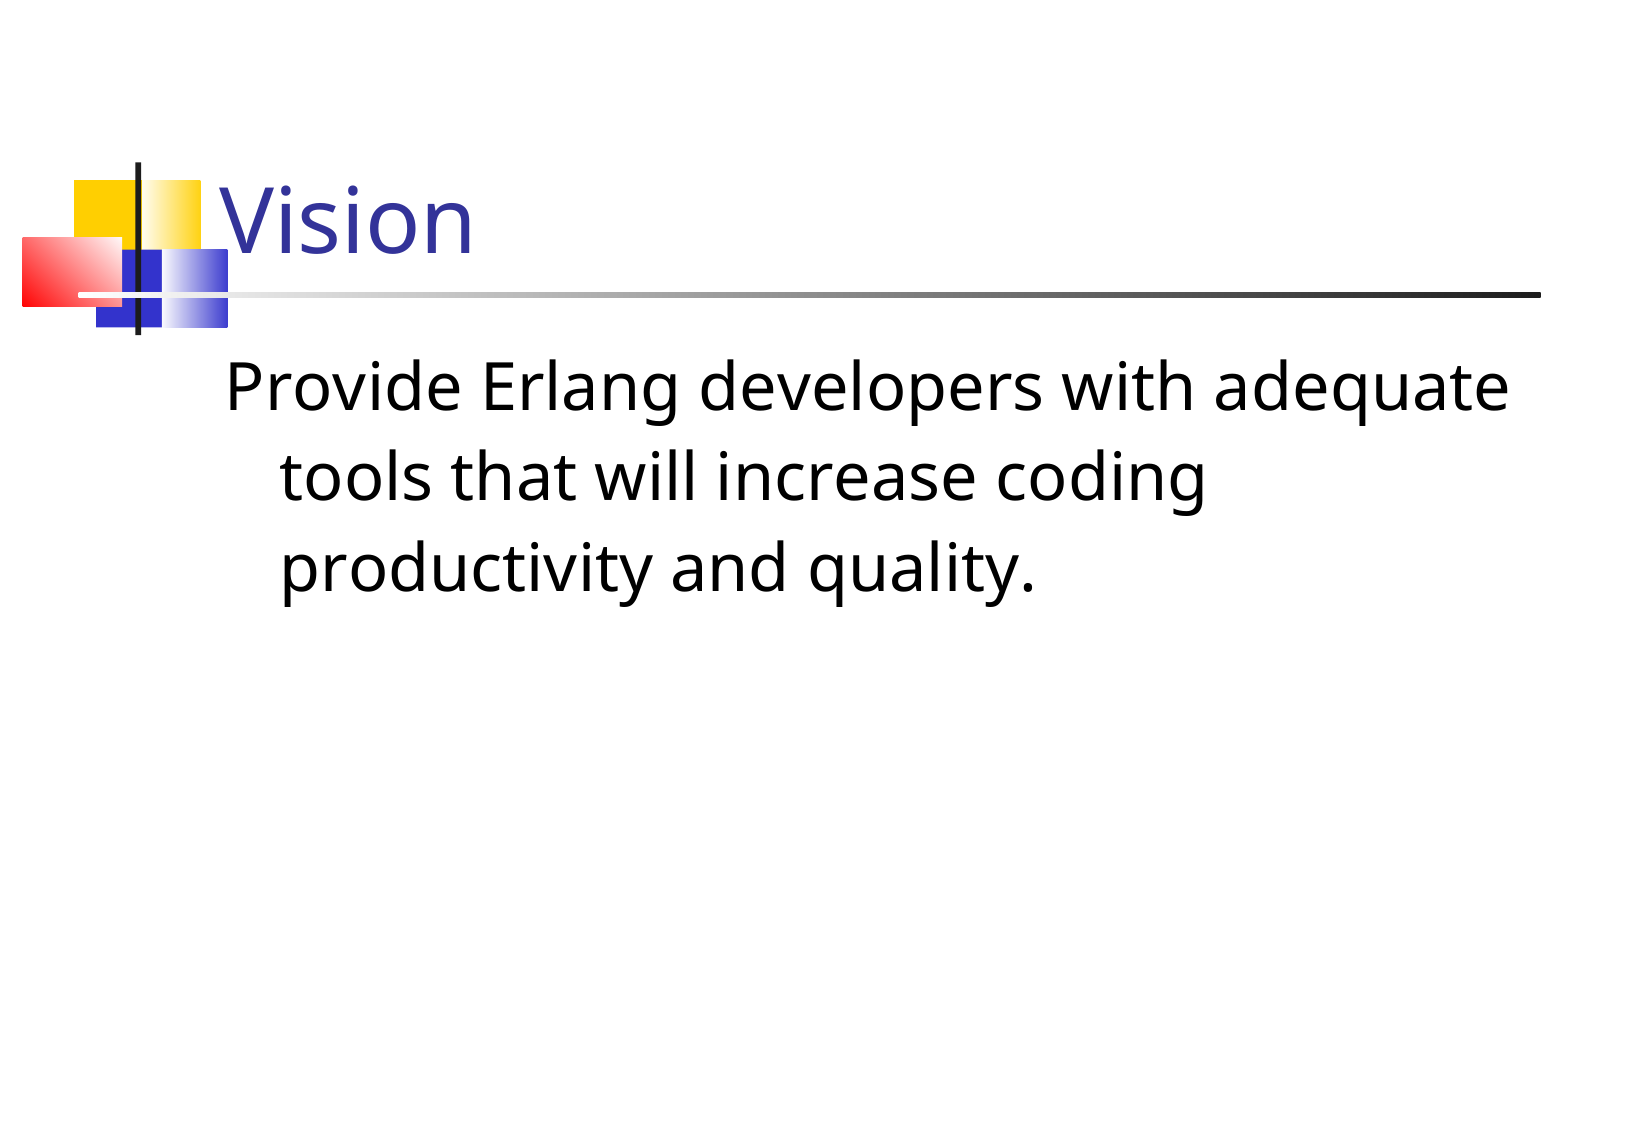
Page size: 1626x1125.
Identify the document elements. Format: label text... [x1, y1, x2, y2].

list Provide Erlang developers with adequate tools that will increase coding productivity and quality. [210, 330, 1592, 587]
title Vision [204, 163, 1590, 289]
